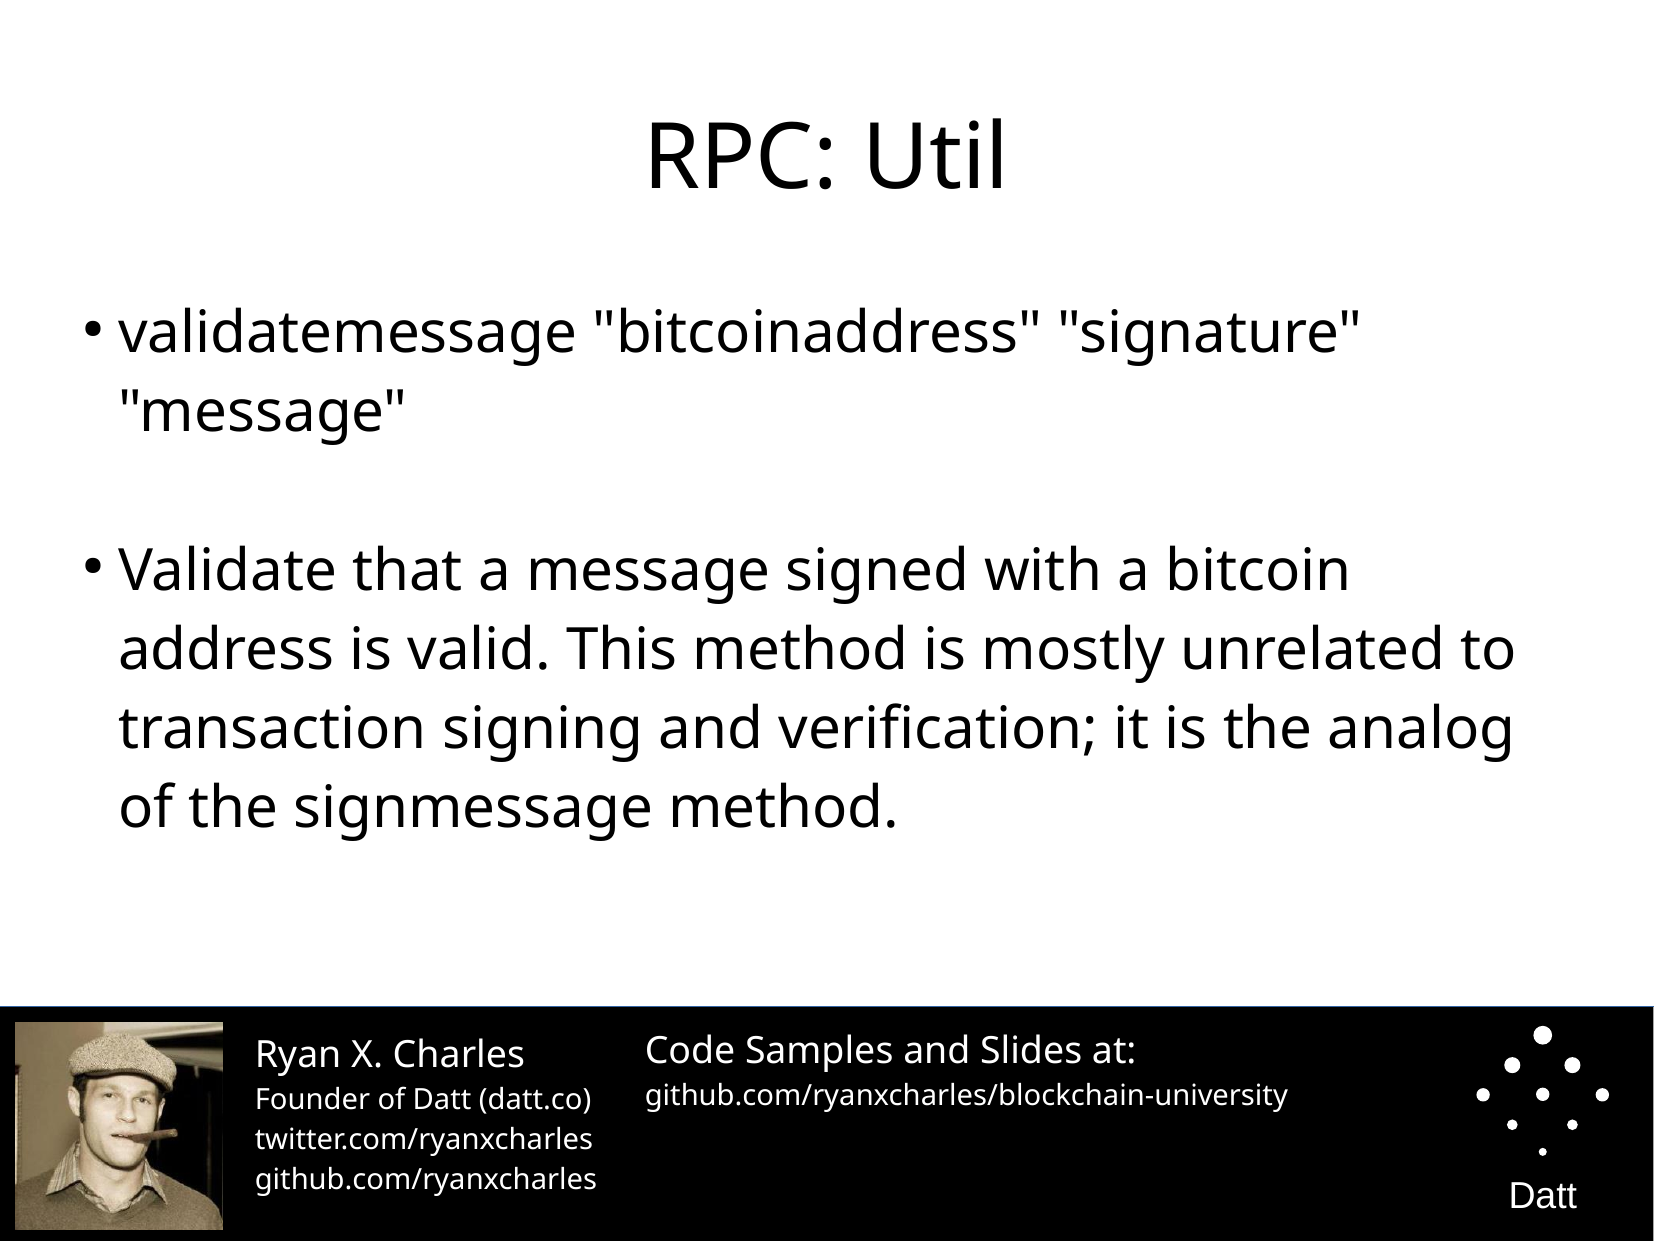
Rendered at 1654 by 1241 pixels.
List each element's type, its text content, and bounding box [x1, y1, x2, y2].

text_box Ryan X. Charles Founder of Datt (datt.co) twitter.com/ryanxcharles github.com/ryanxcharles [240, 1020, 976, 1241]
subtitle validatemessage "bitcoinaddress" "signature" "message" Validate that a message signed with a bitcoin address is valid. This method is mostly unrelated to transaction signing and verification; it is the analog of the signmessage method. [82, 290, 1571, 1006]
picture [1475, 1023, 1611, 1159]
text_box Datt [1452, 1167, 1633, 1241]
picture [15, 1022, 223, 1231]
text_box Code Samples and Slides at: github.com/ryanxcharles/blockchain-university [630, 1015, 1403, 1156]
title RPC: Util [82, 49, 1571, 257]
text_box [0, 1006, 1654, 1241]
